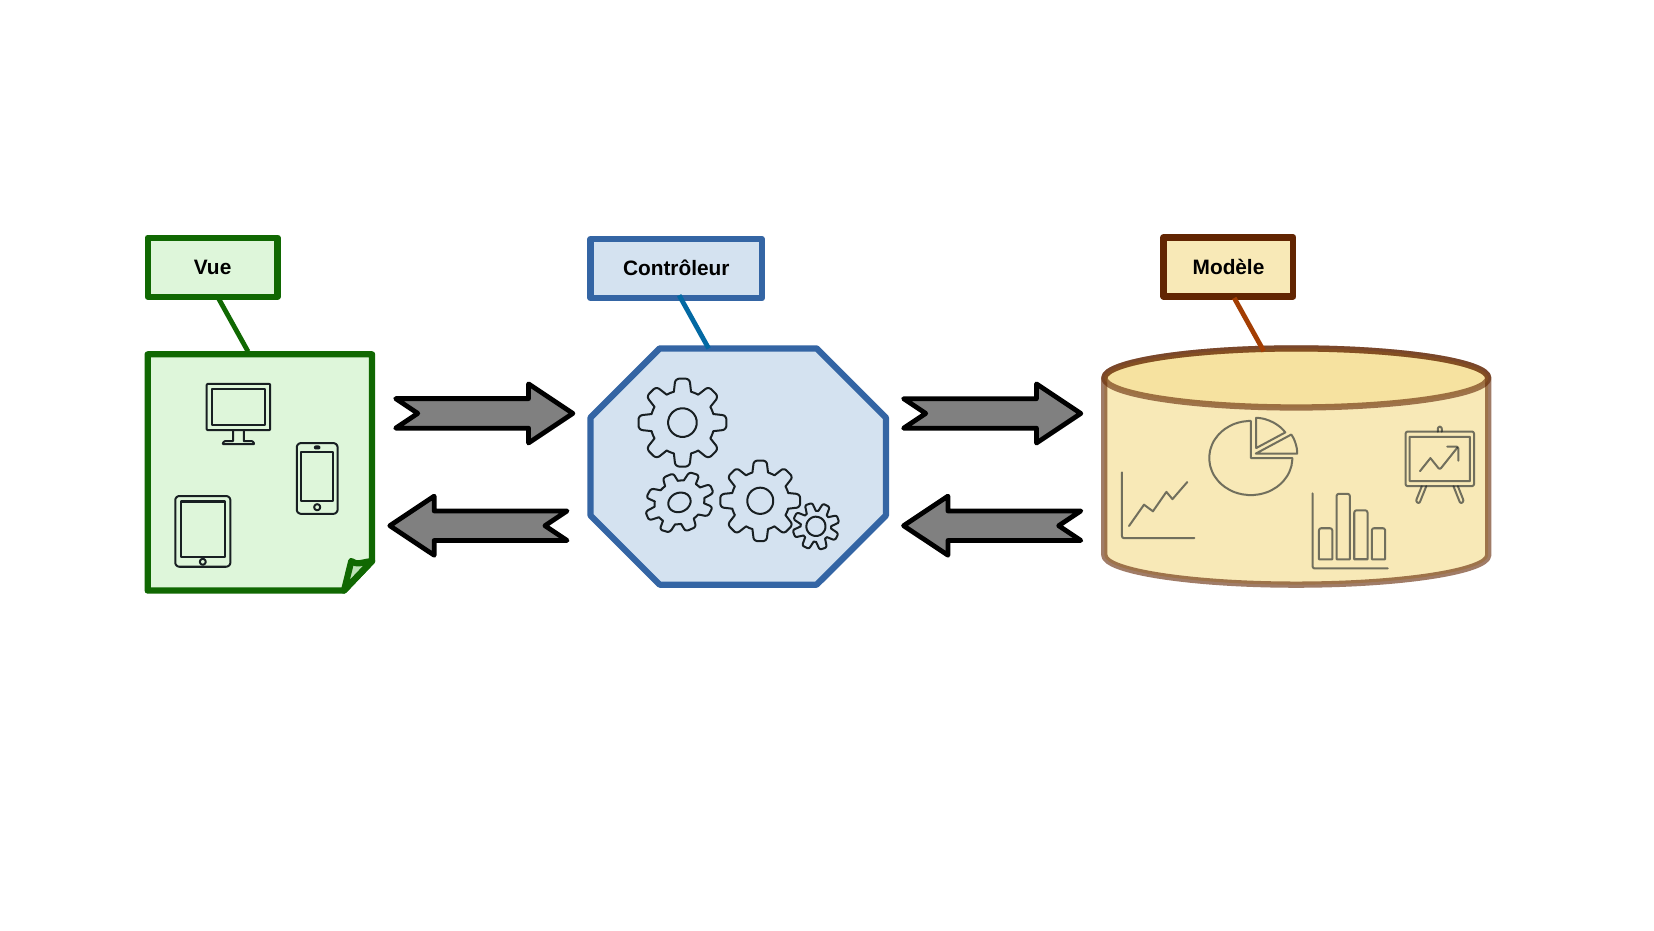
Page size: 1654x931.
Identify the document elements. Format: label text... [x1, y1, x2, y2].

text_box Contrôleur [590, 239, 762, 299]
text_box Modèle [1163, 237, 1294, 297]
text_box [389, 496, 568, 556]
text_box [590, 348, 886, 585]
text_box Vue [147, 237, 278, 297]
text_box [1104, 379, 1489, 585]
text_box [903, 496, 1081, 556]
text_box [395, 383, 573, 443]
text_box [147, 354, 373, 591]
text_box [903, 383, 1081, 444]
